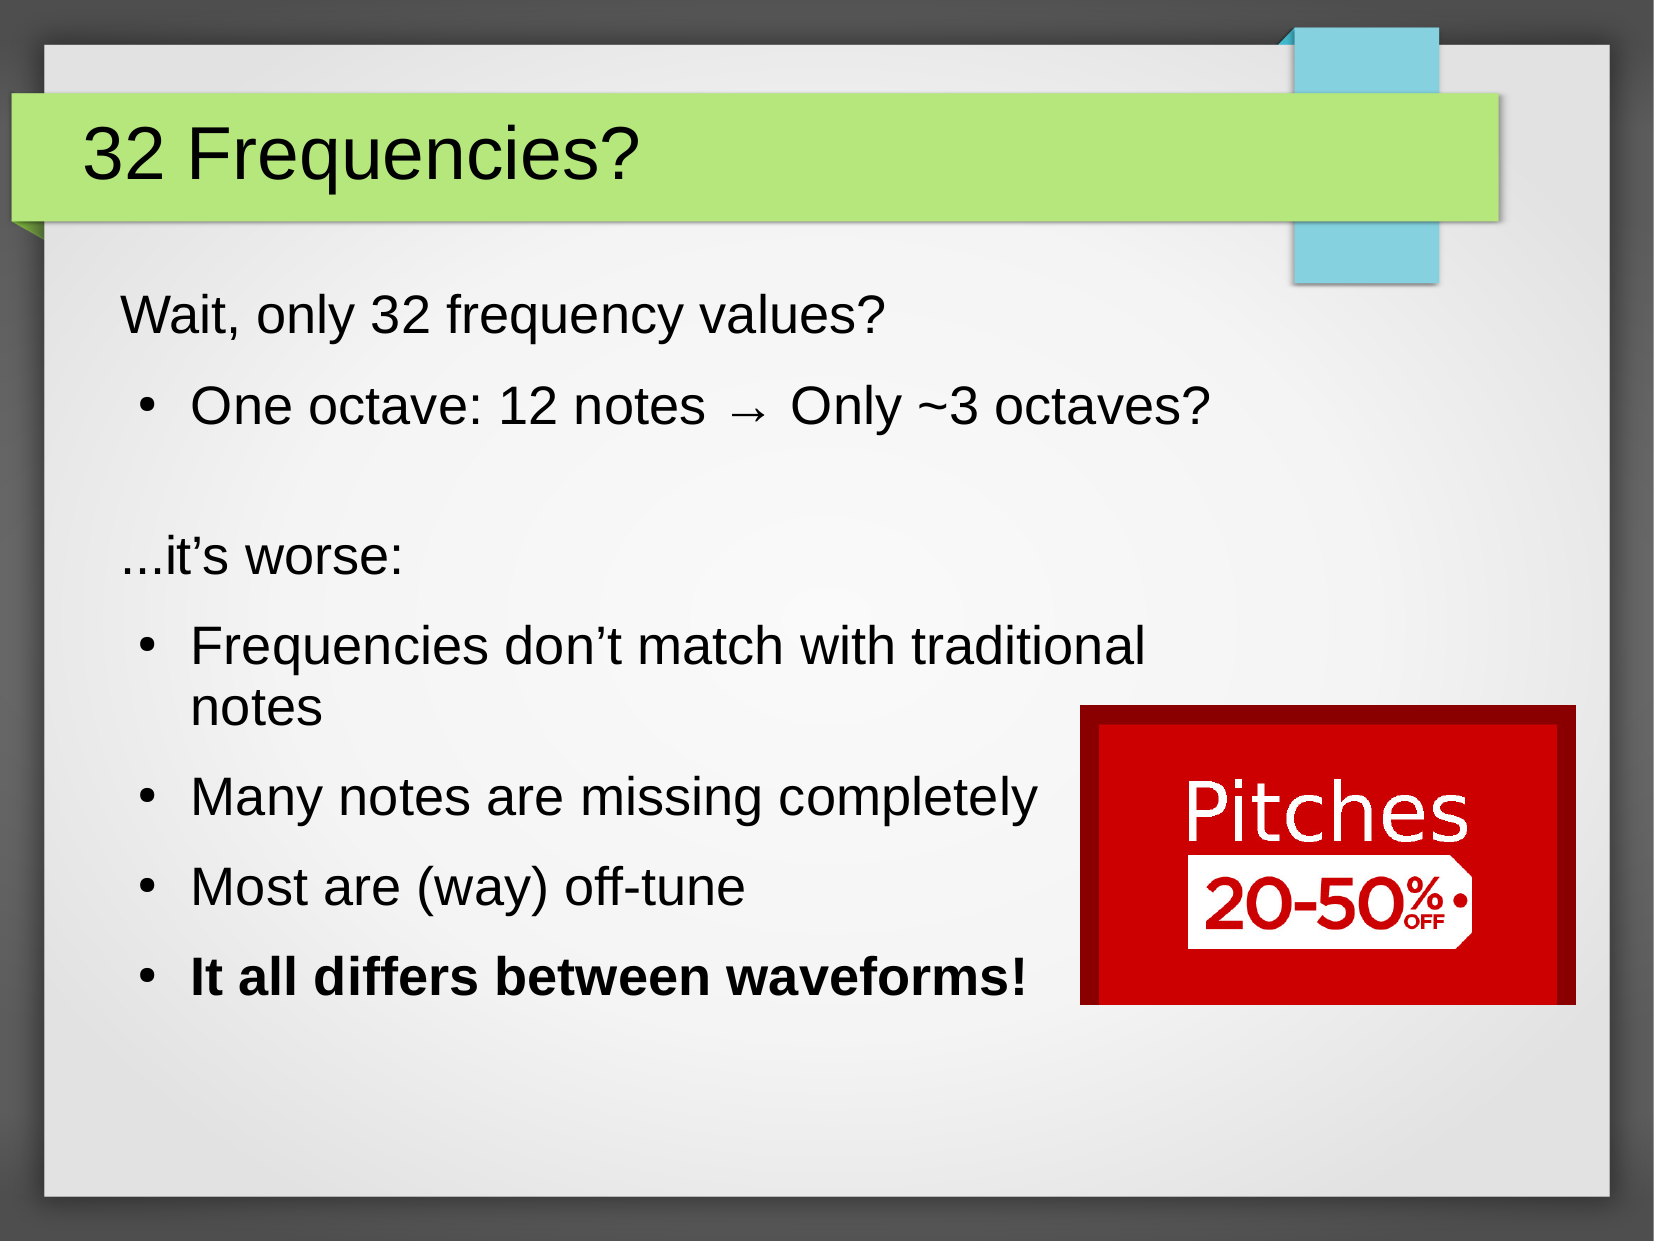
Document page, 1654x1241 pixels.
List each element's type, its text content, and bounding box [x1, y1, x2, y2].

title 32 Frequencies? [82, 94, 1264, 213]
list Wait, only 32 frequency values? One octave: 12 notes → Only ~3 octaves? ...it’s worse: Frequencies don’t match with traditional notes Many notes are missing completely Most are (way) off-tune It all differs between waveforms! [120, 285, 1276, 1140]
picture [0, 0, 1654, 1241]
